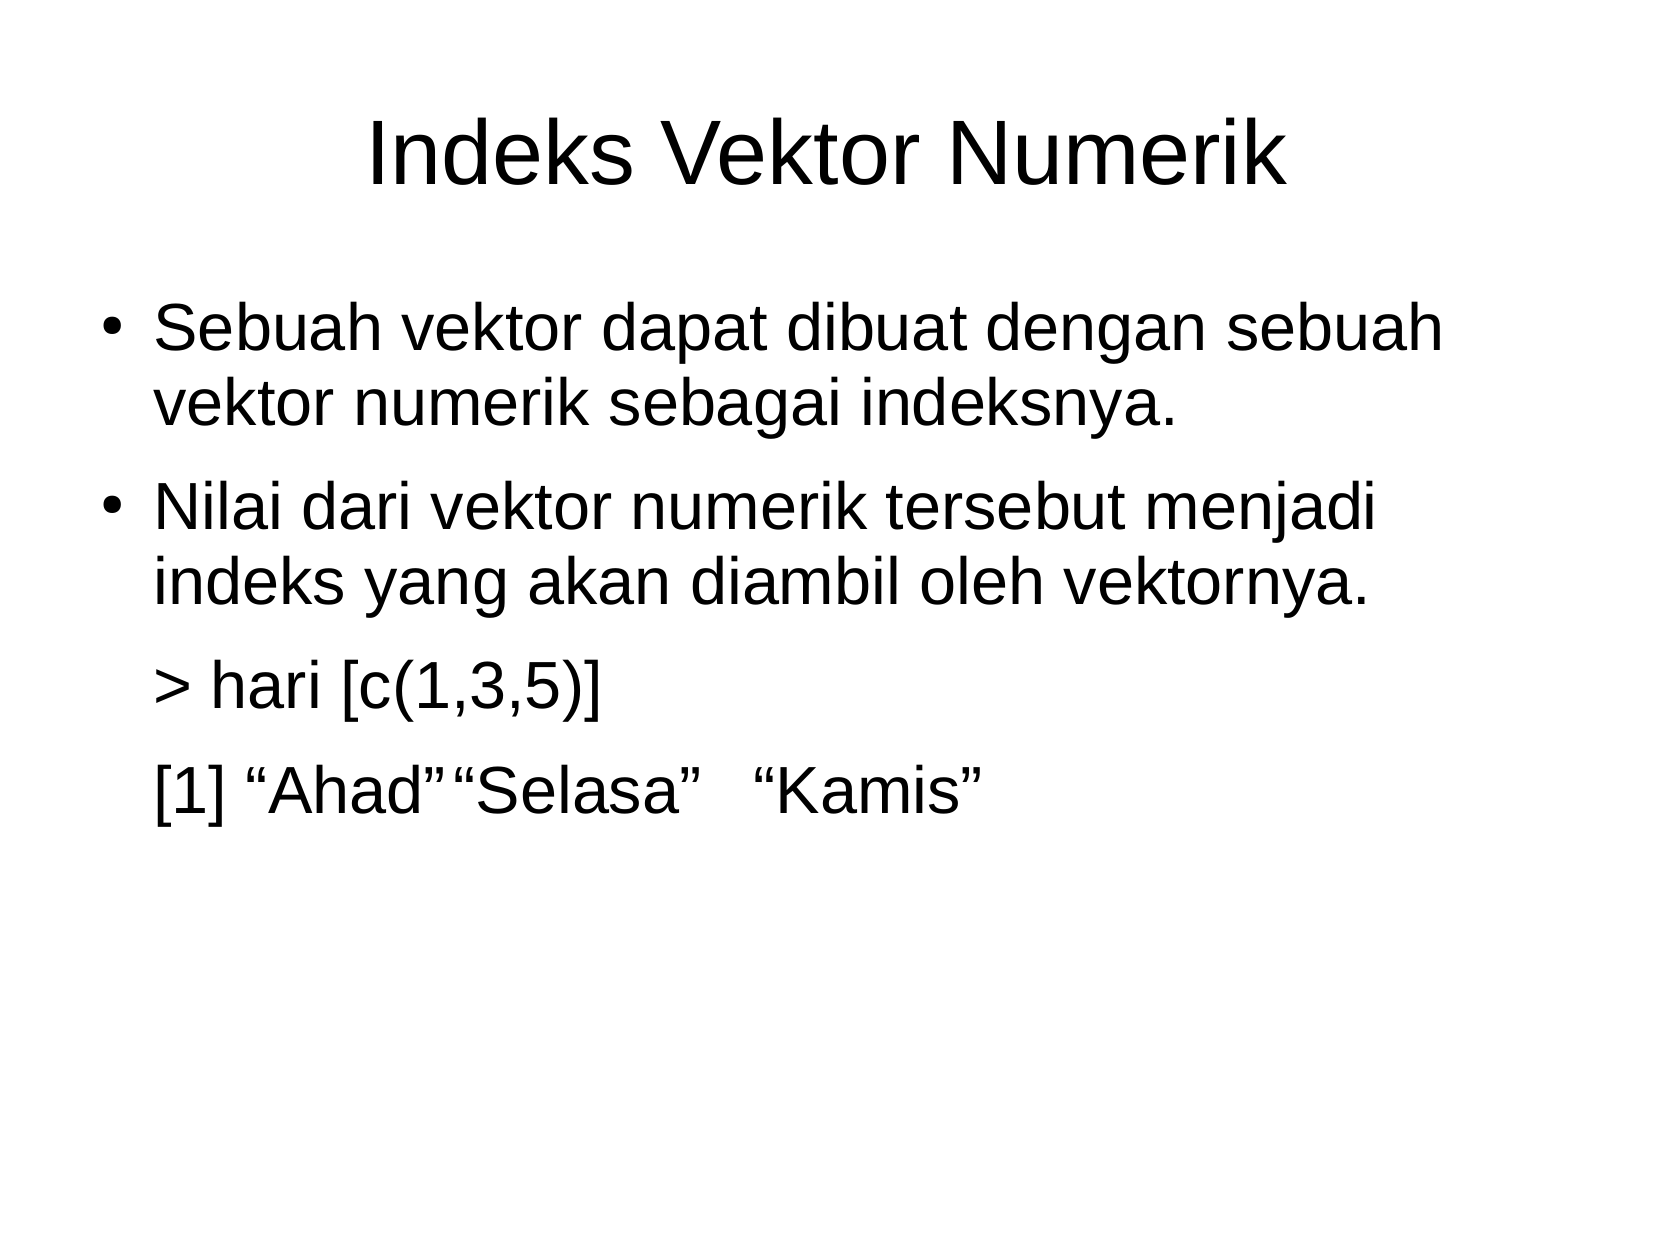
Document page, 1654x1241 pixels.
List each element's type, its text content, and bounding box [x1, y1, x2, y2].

title Indeks Vektor Numerik [82, 49, 1571, 257]
list Sebuah vektor dapat dibuat dengan sebuah vektor numerik sebagai indeksnya. Nilai dari vektor numerik tersebut menjadi indeks yang akan diambil oleh vektornya. > hari [c(1,3,5)] [1] “Ahad” “Selasa” “Kamis” [82, 290, 1571, 1010]
